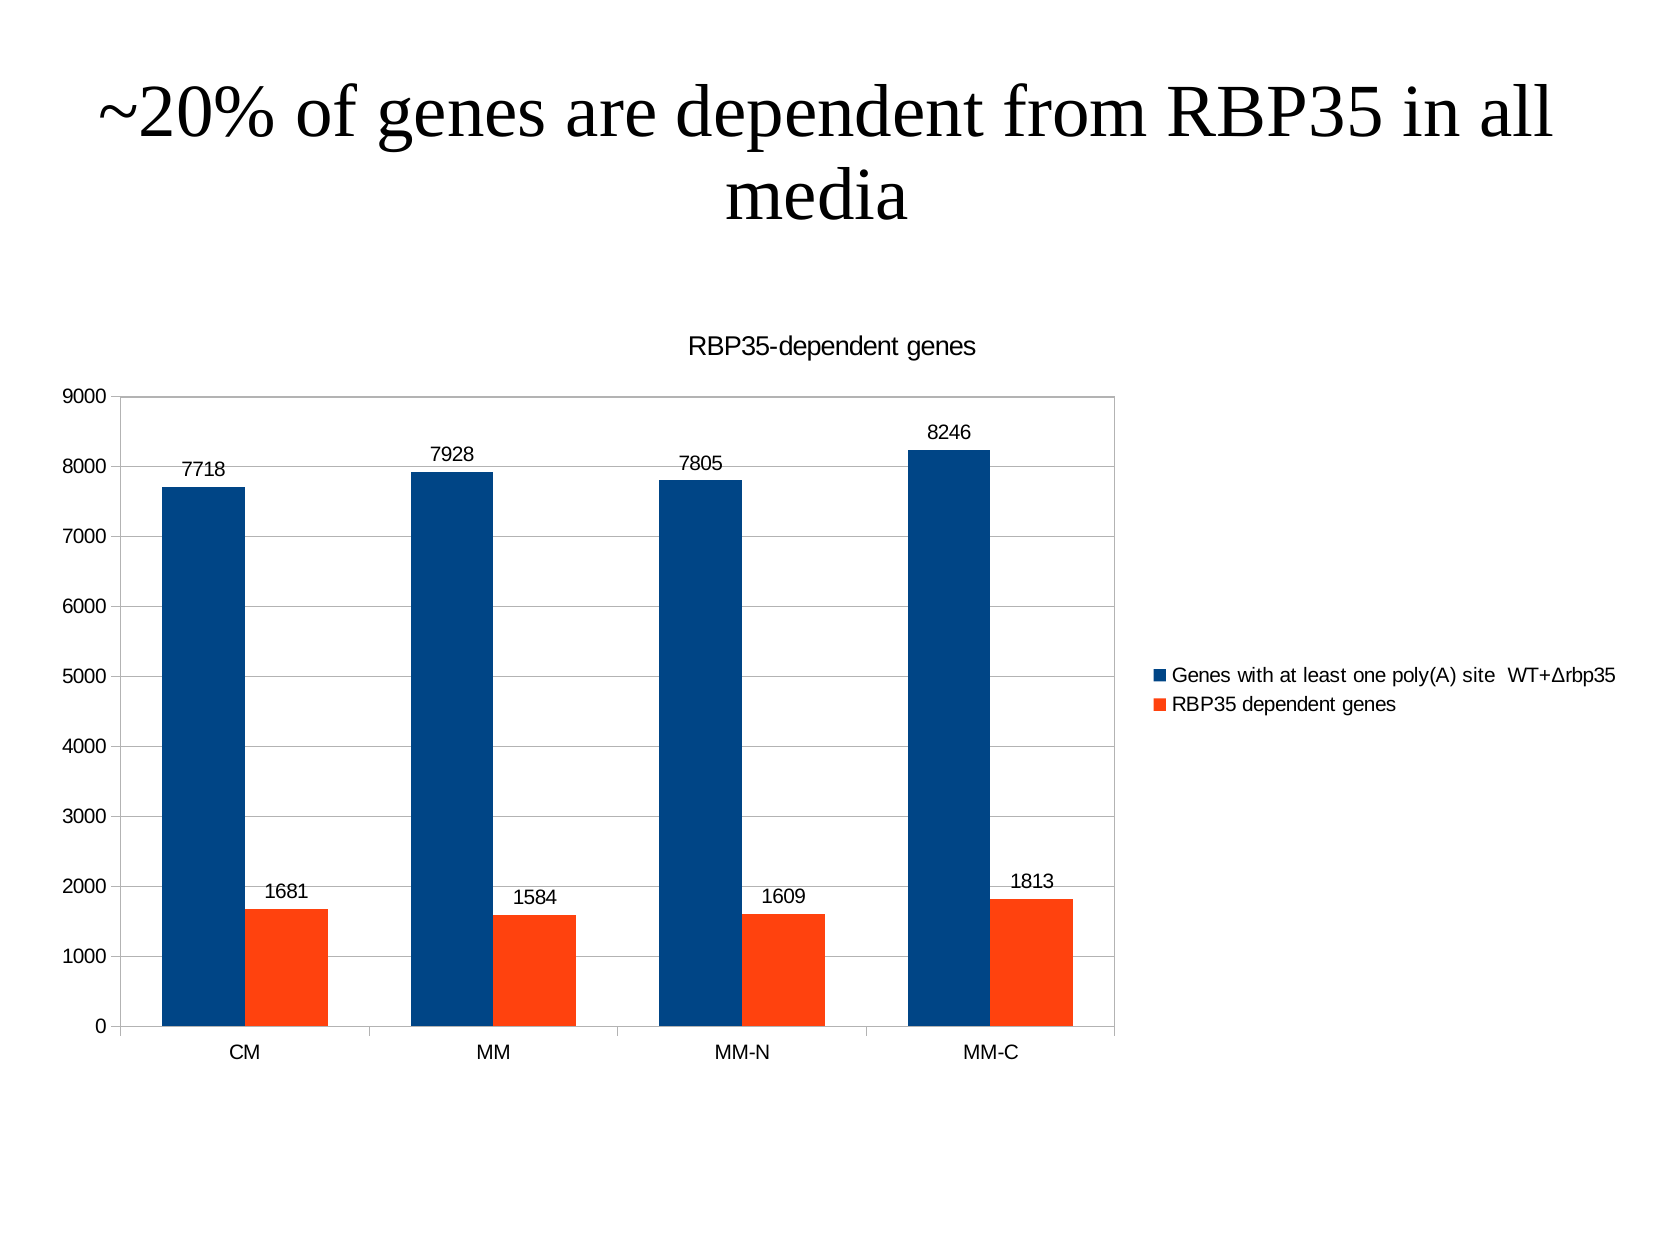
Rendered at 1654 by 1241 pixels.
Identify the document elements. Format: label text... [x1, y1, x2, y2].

chart [30, 300, 1636, 1081]
title ~20% of genes are dependent from RBP35 in all media [82, 49, 1571, 257]
